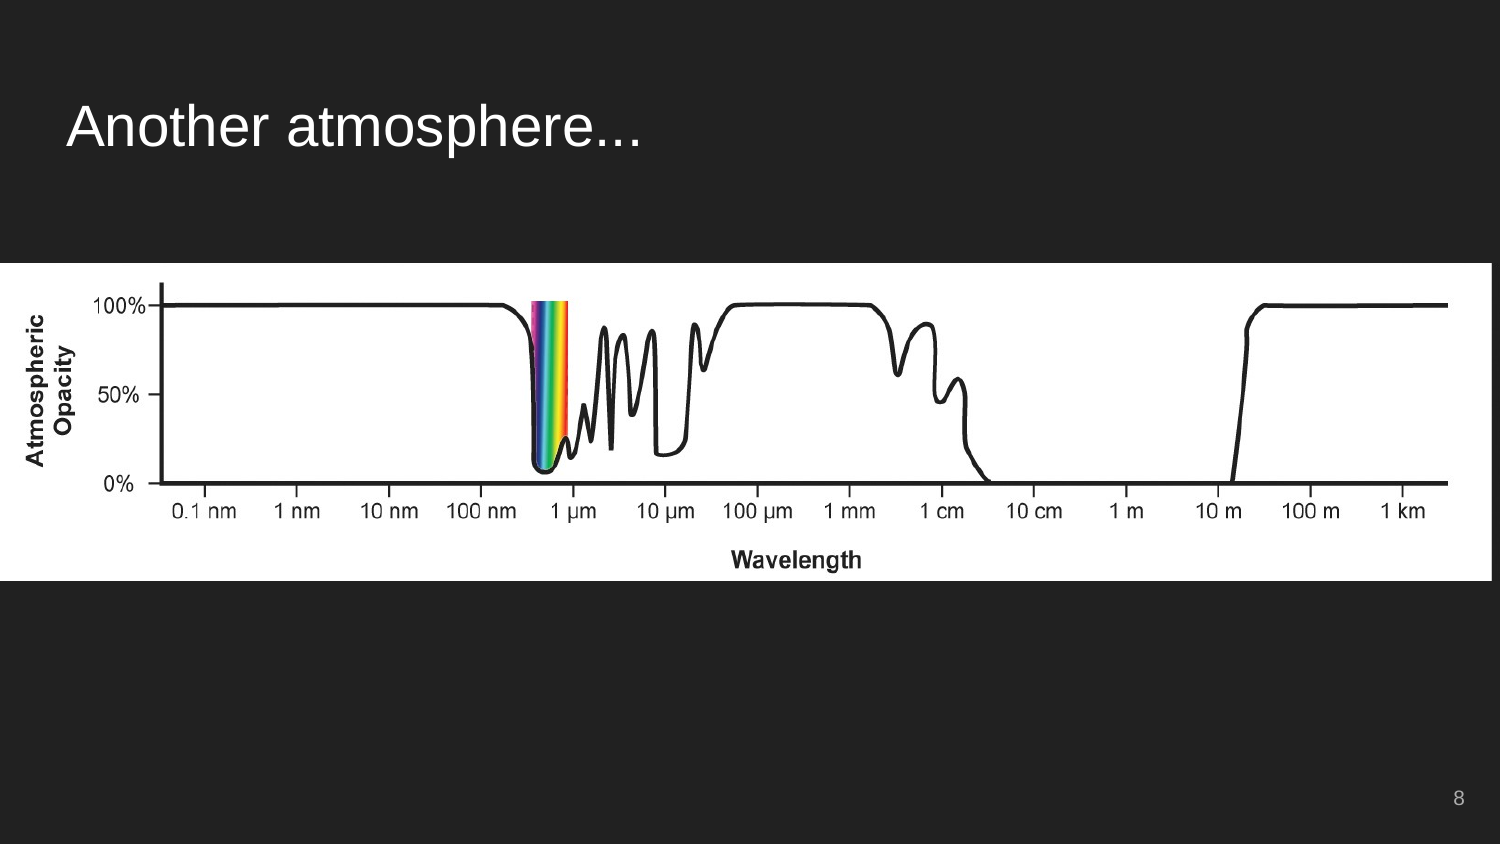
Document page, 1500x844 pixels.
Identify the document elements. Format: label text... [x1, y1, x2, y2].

title Another atmosphere... [51, 72, 1449, 167]
picture [0, 263, 1500, 581]
slide_number <number> [1389, 764, 1480, 830]
